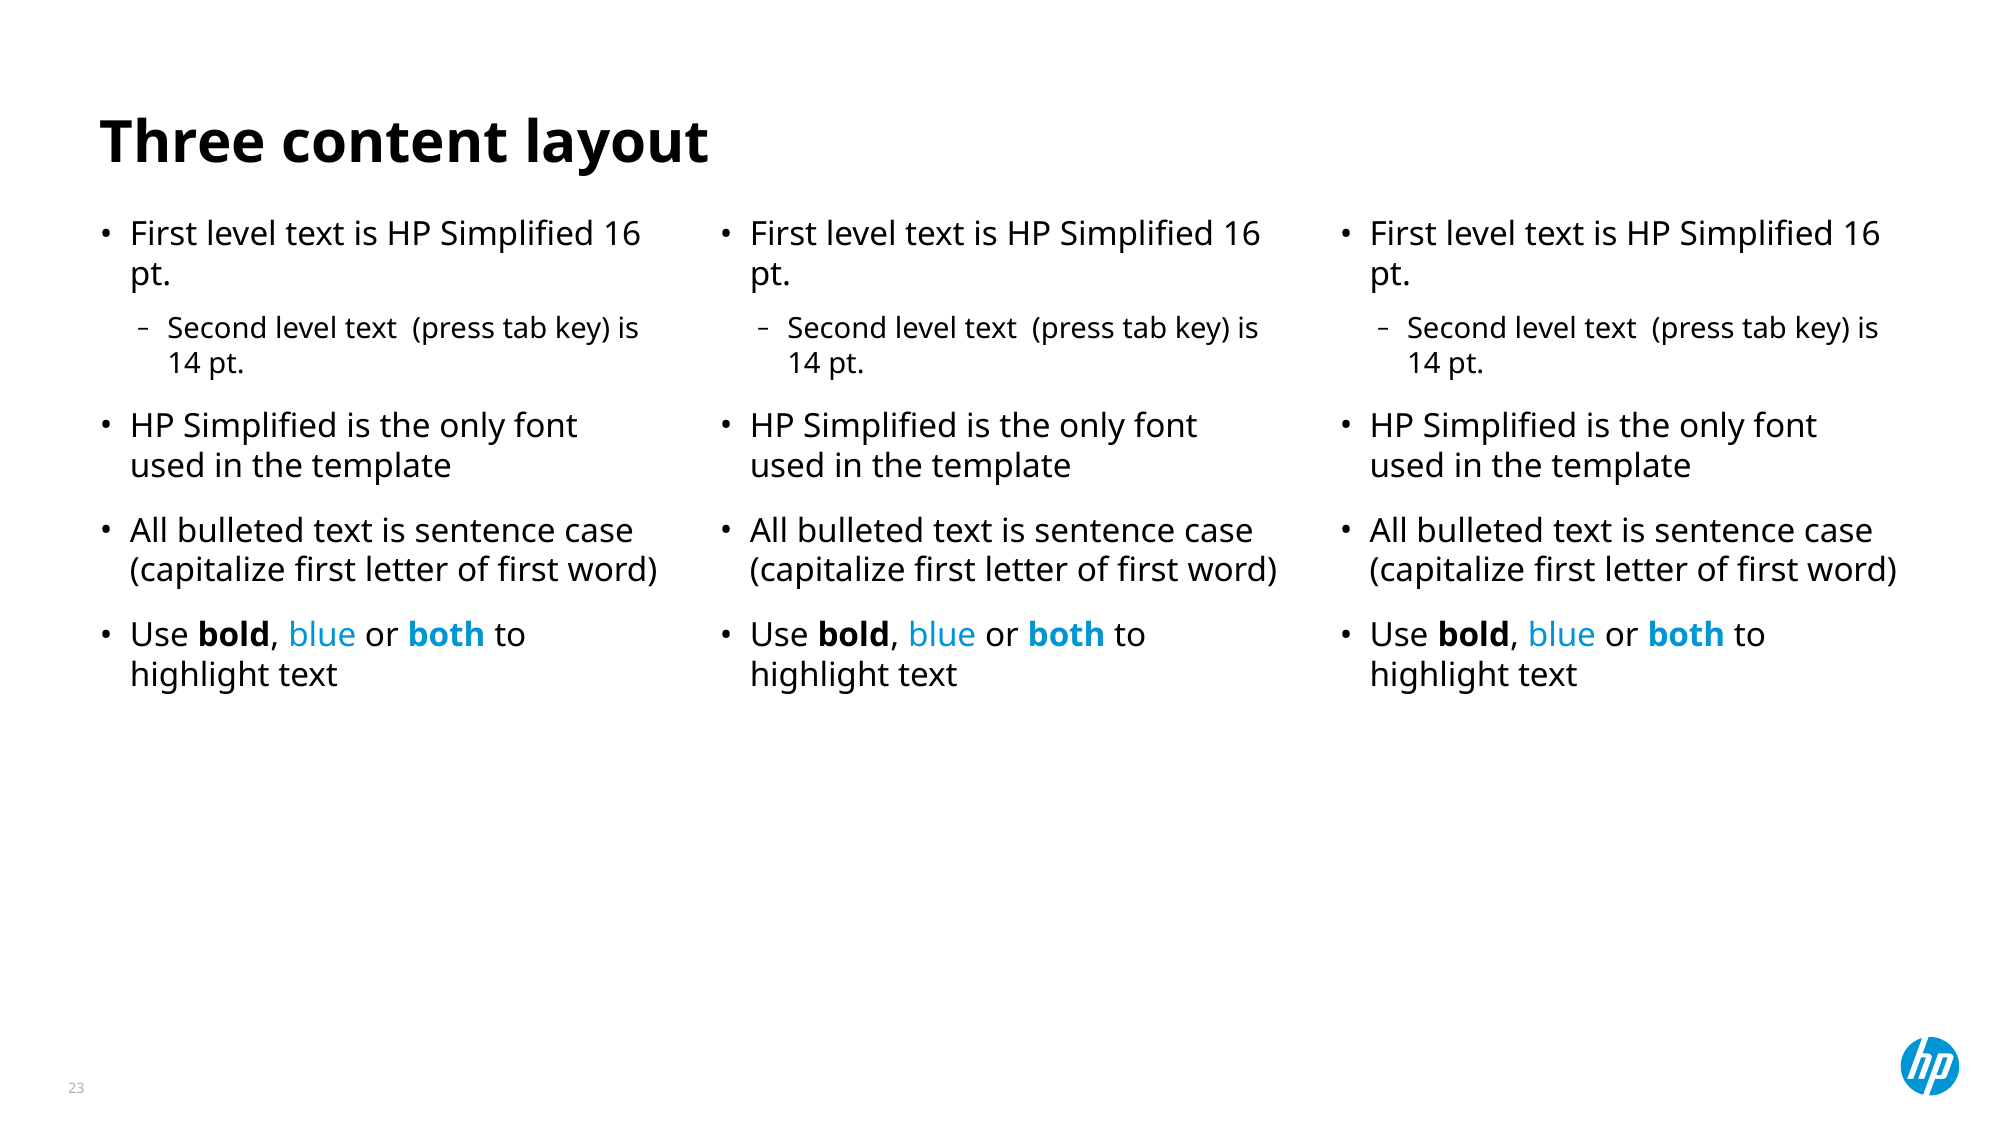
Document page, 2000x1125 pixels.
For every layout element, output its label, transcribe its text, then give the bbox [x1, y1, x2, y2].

list First level text is HP Simplified 16 pt. Second level text (press tab key) is 14 pt. HP Simplified is the only font used in the template All bulleted text is sentence case (capitalize first letter of first word) Use bold, blue or both to highlight text [719, 212, 1280, 1000]
slide_number <number> [34, 1062, 85, 1099]
list First level text is HP Simplified 16 pt. Second level text (press tab key) is 14 pt. HP Simplified is the only font used in the template All bulleted text is sentence case (capitalize first letter of first word) Use bold, blue or both to highlight text [1339, 212, 1900, 1000]
list First level text is HP Simplified 16 pt. Second level text (press tab key) is 14 pt. HP Simplified is the only font used in the template All bulleted text is sentence case (capitalize first letter of first word) Use bold, blue or both to highlight text [99, 212, 660, 1000]
title Three content layout [99, 50, 1900, 175]
